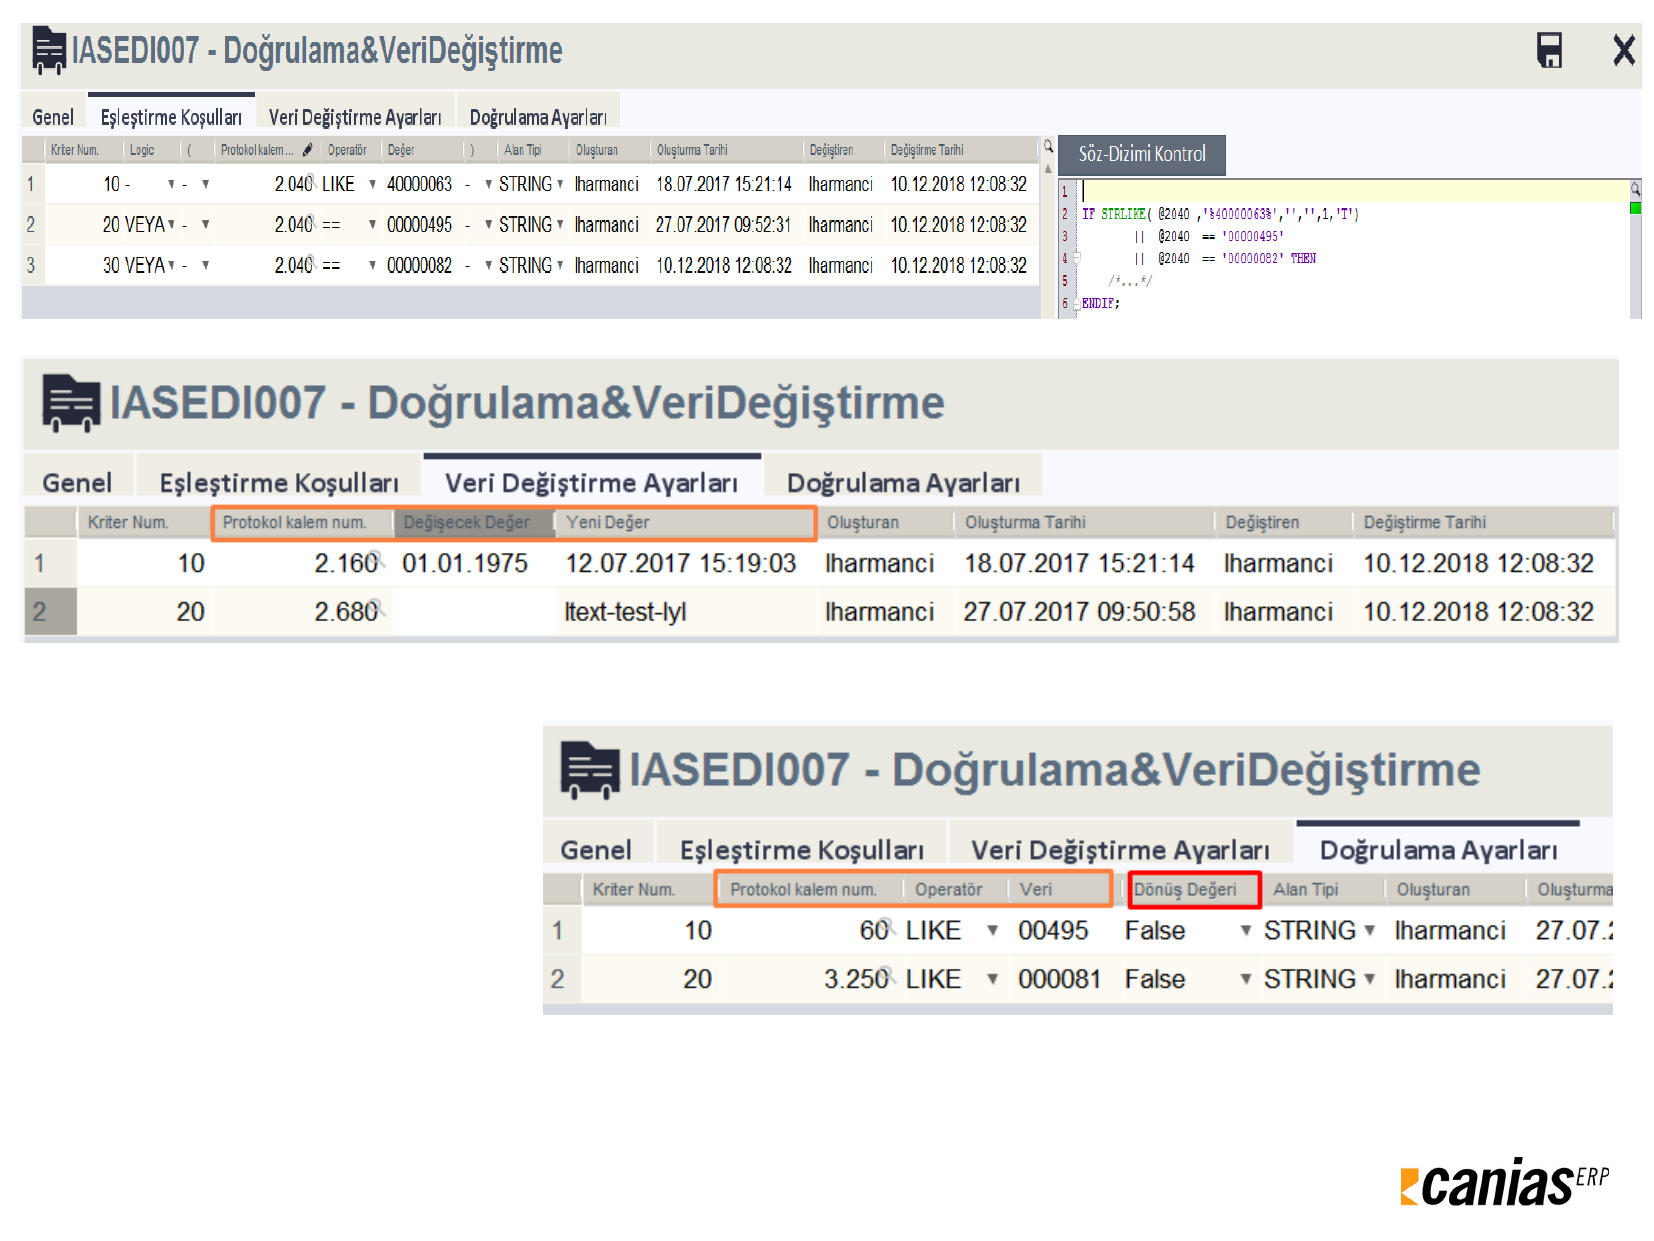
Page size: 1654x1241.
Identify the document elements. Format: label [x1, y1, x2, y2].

picture [19, 356, 1619, 643]
picture [18, 23, 1642, 319]
picture [1375, 1139, 1635, 1223]
picture [543, 720, 1613, 1015]
